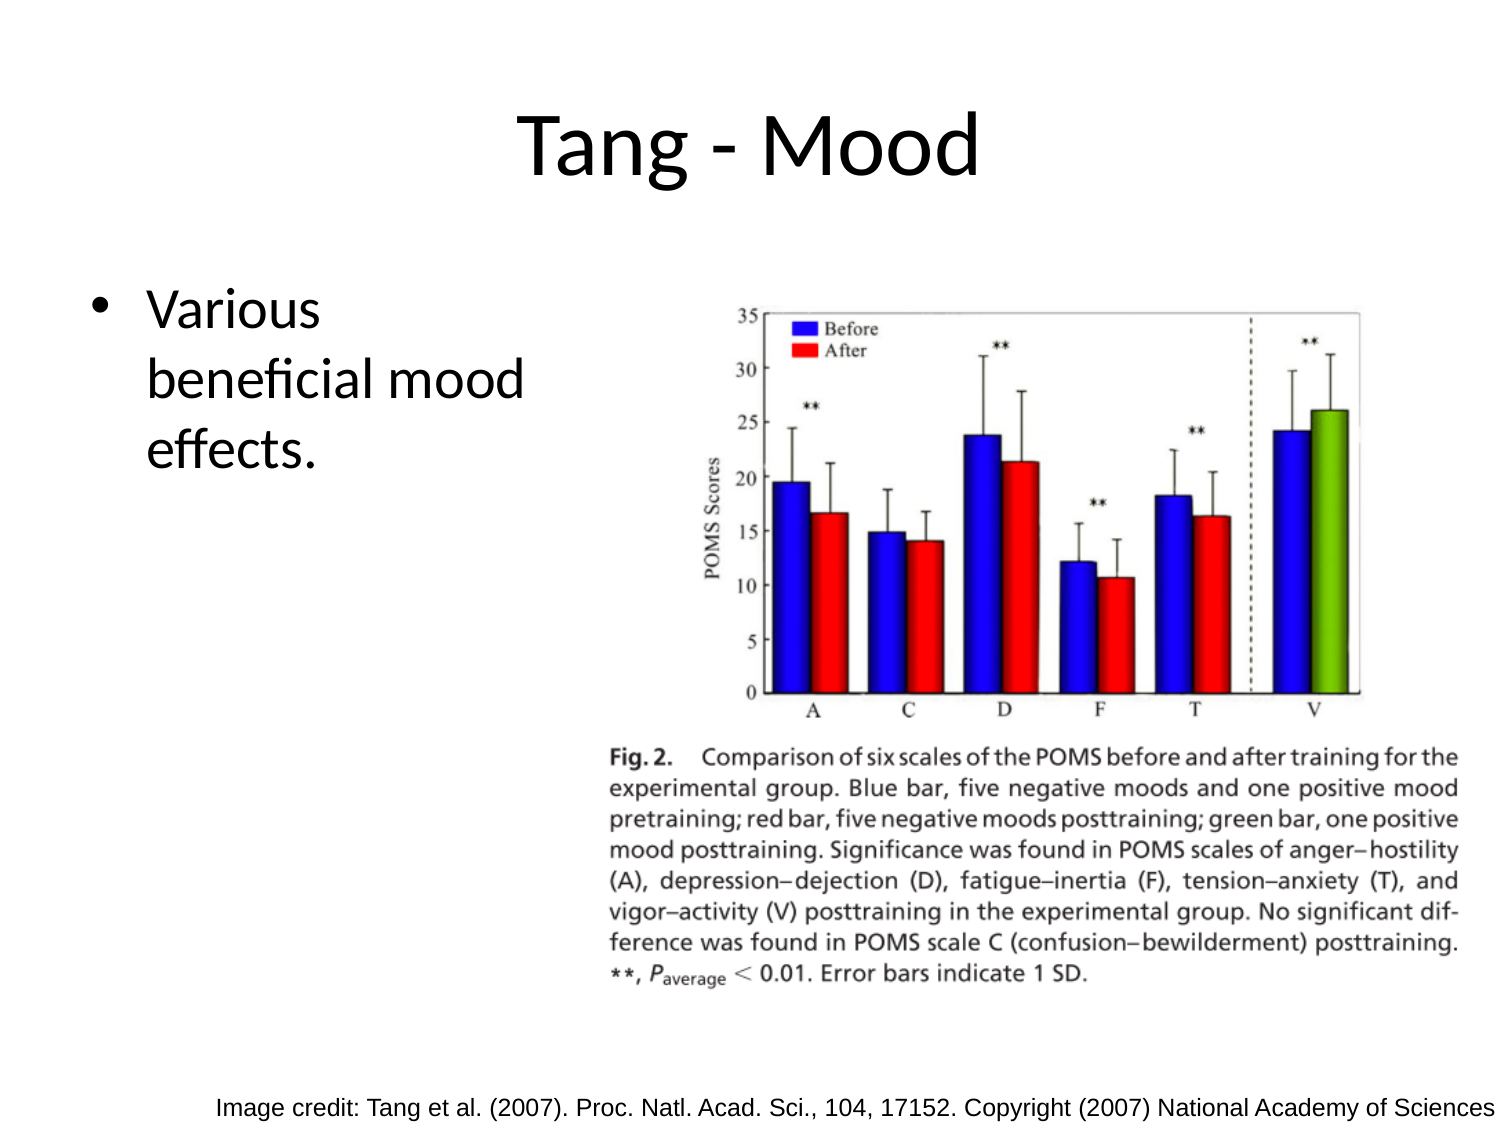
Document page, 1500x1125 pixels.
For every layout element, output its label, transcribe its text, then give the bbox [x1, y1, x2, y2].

text_box Image credit: Tang et al. (2007). Proc. Natl. Acad. Sci., 104, 17152. Copyright (2007) National Academy of Sciences [200, 1086, 1500, 1125]
list Various beneficial mood effects. [75, 262, 575, 1005]
title Tang - Mood [75, 45, 1425, 233]
picture [595, 130, 1500, 1086]
